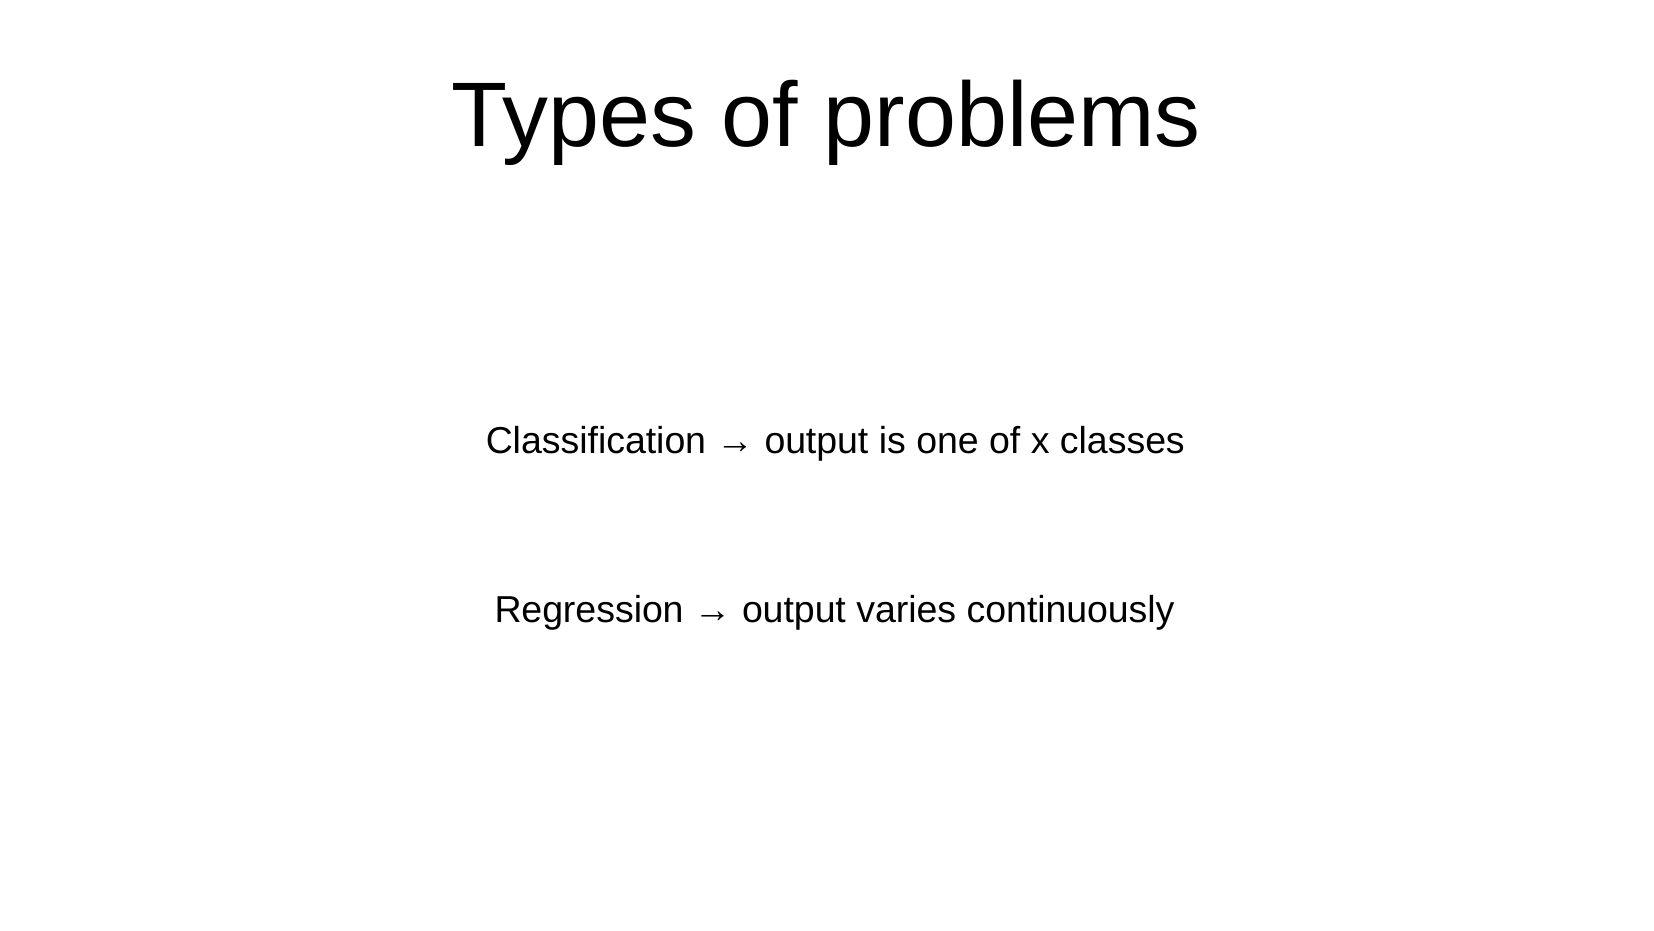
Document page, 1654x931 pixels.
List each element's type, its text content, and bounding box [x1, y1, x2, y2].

text_box Classification → output is one of x classes [471, 412, 1201, 470]
text_box Regression → output varies continuously [479, 580, 1201, 638]
title Types of problems [82, 37, 1571, 193]
